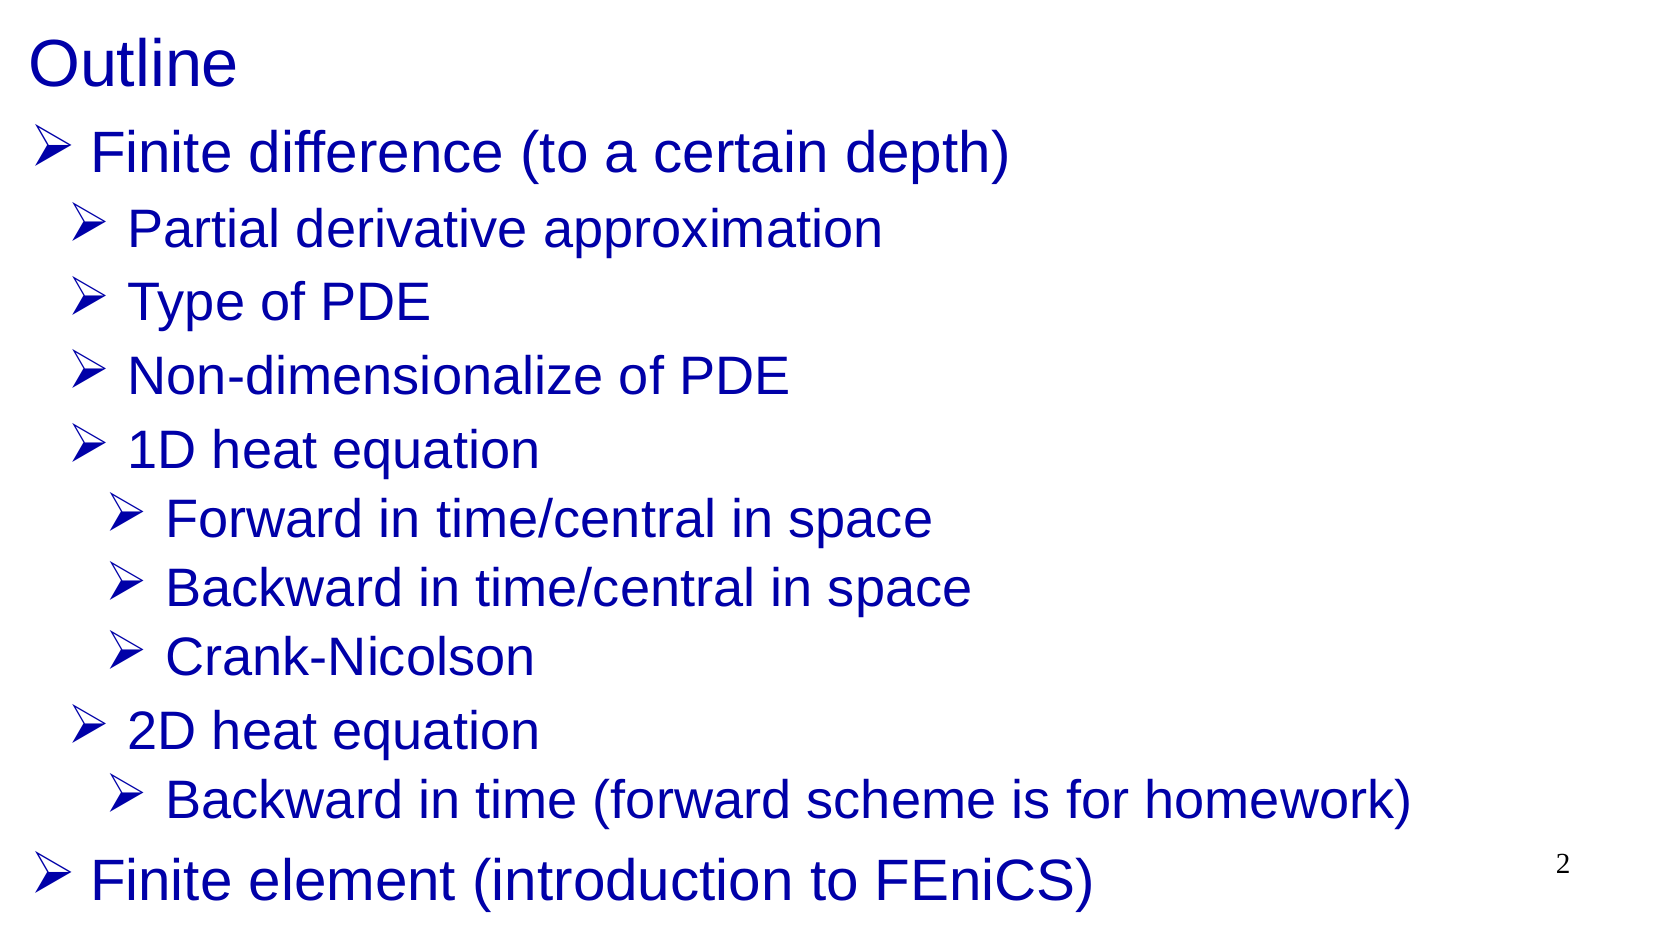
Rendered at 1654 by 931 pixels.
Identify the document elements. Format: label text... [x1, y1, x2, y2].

list Finite difference (to a certain depth) Partial derivative approximation Type of PDE Non-dimensionalize of PDE 1D heat equation Forward in time/central in space Backward in time/central in space Crank-Nicolson 2D heat equation Backward in time (forward scheme is for homework) Finite element (introduction to FEniCS) [30, 120, 1645, 916]
title Outline [28, 21, 1626, 106]
